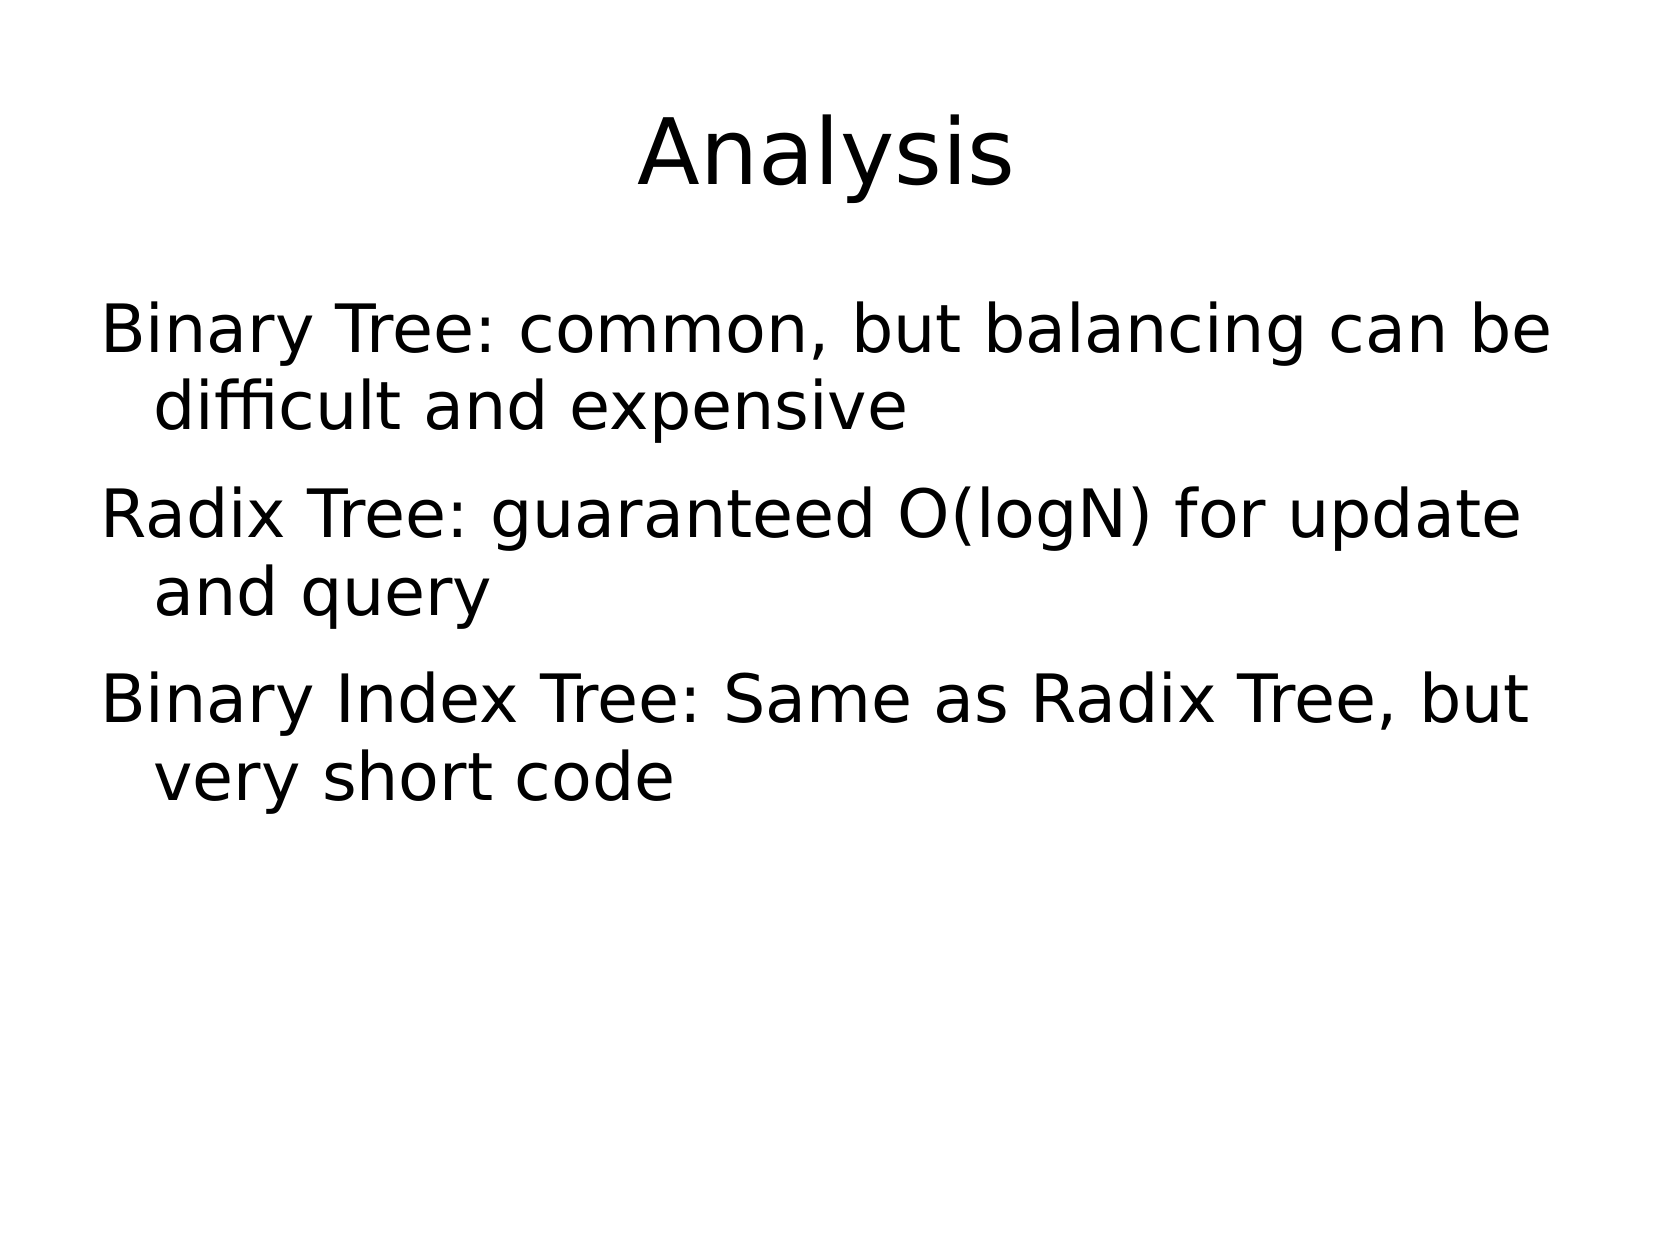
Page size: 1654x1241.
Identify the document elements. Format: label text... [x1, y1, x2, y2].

list Binary Tree: common, but balancing can be difficult and expensive Radix Tree: guaranteed O(logN) for update and query Binary Index Tree: Same as Radix Tree, but very short code [82, 290, 1571, 1094]
title Analysis [82, 56, 1571, 250]
